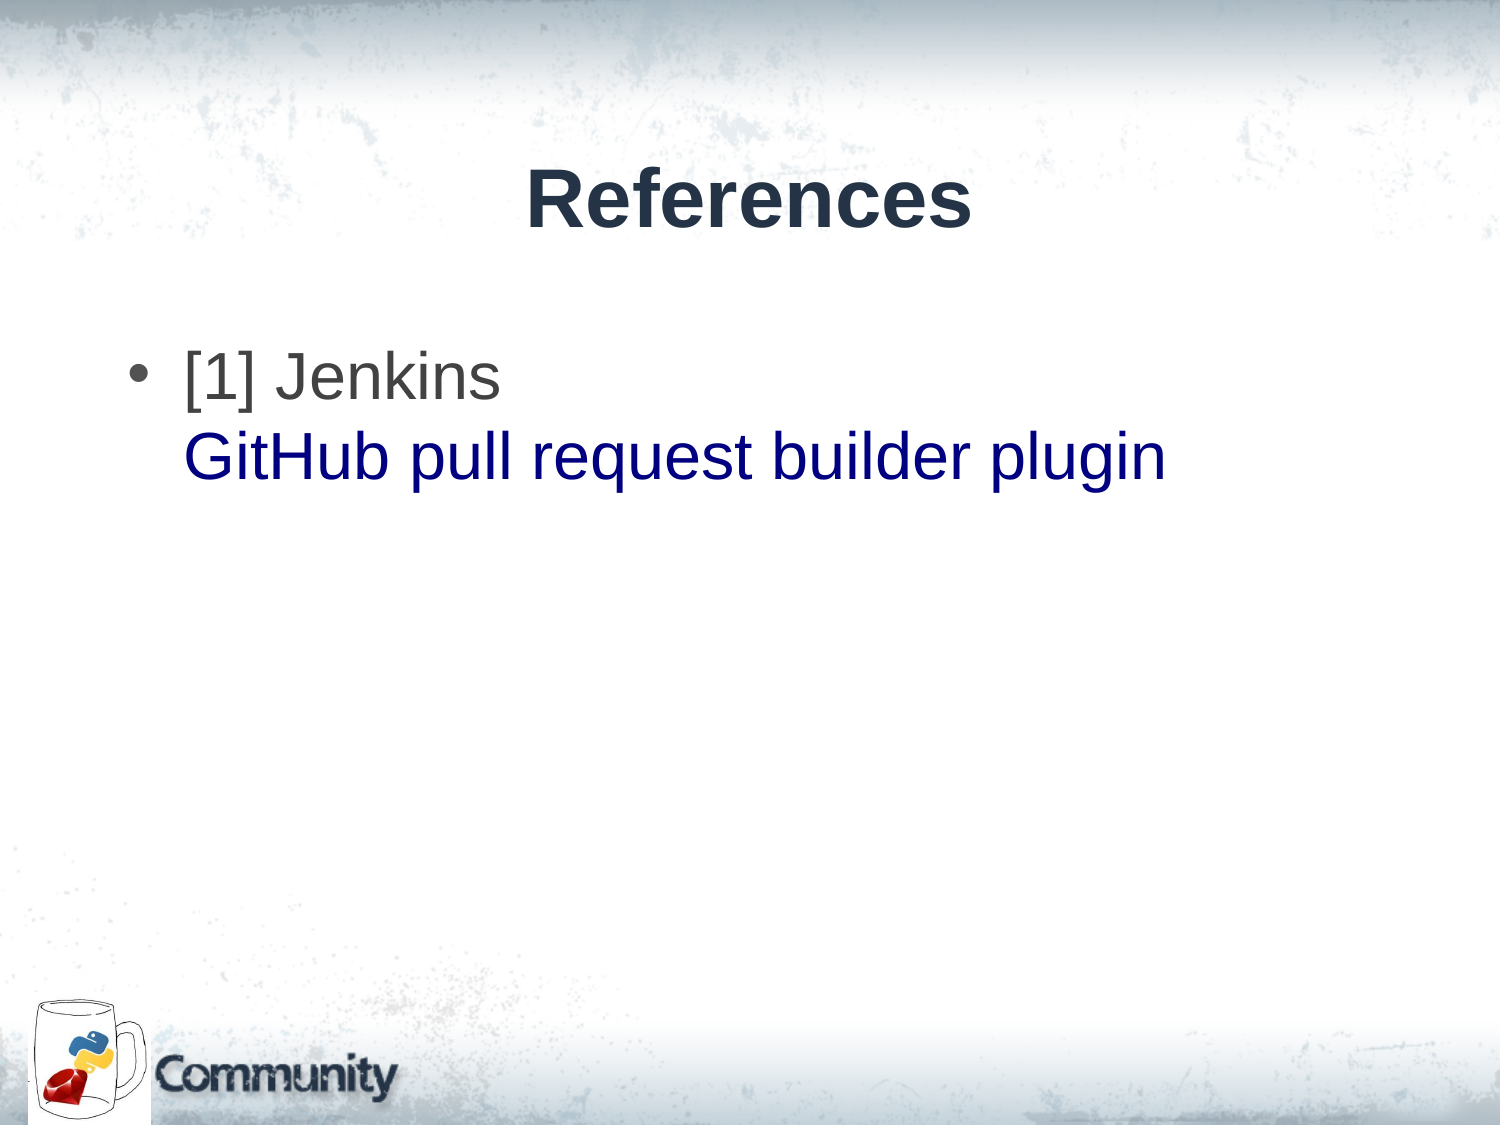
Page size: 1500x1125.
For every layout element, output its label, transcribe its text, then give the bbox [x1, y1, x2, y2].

picture [0, 0, 1500, 1125]
list [1] Jenkins GitHub pull request builder plugin [112, 324, 1388, 993]
title References [112, 76, 1388, 312]
